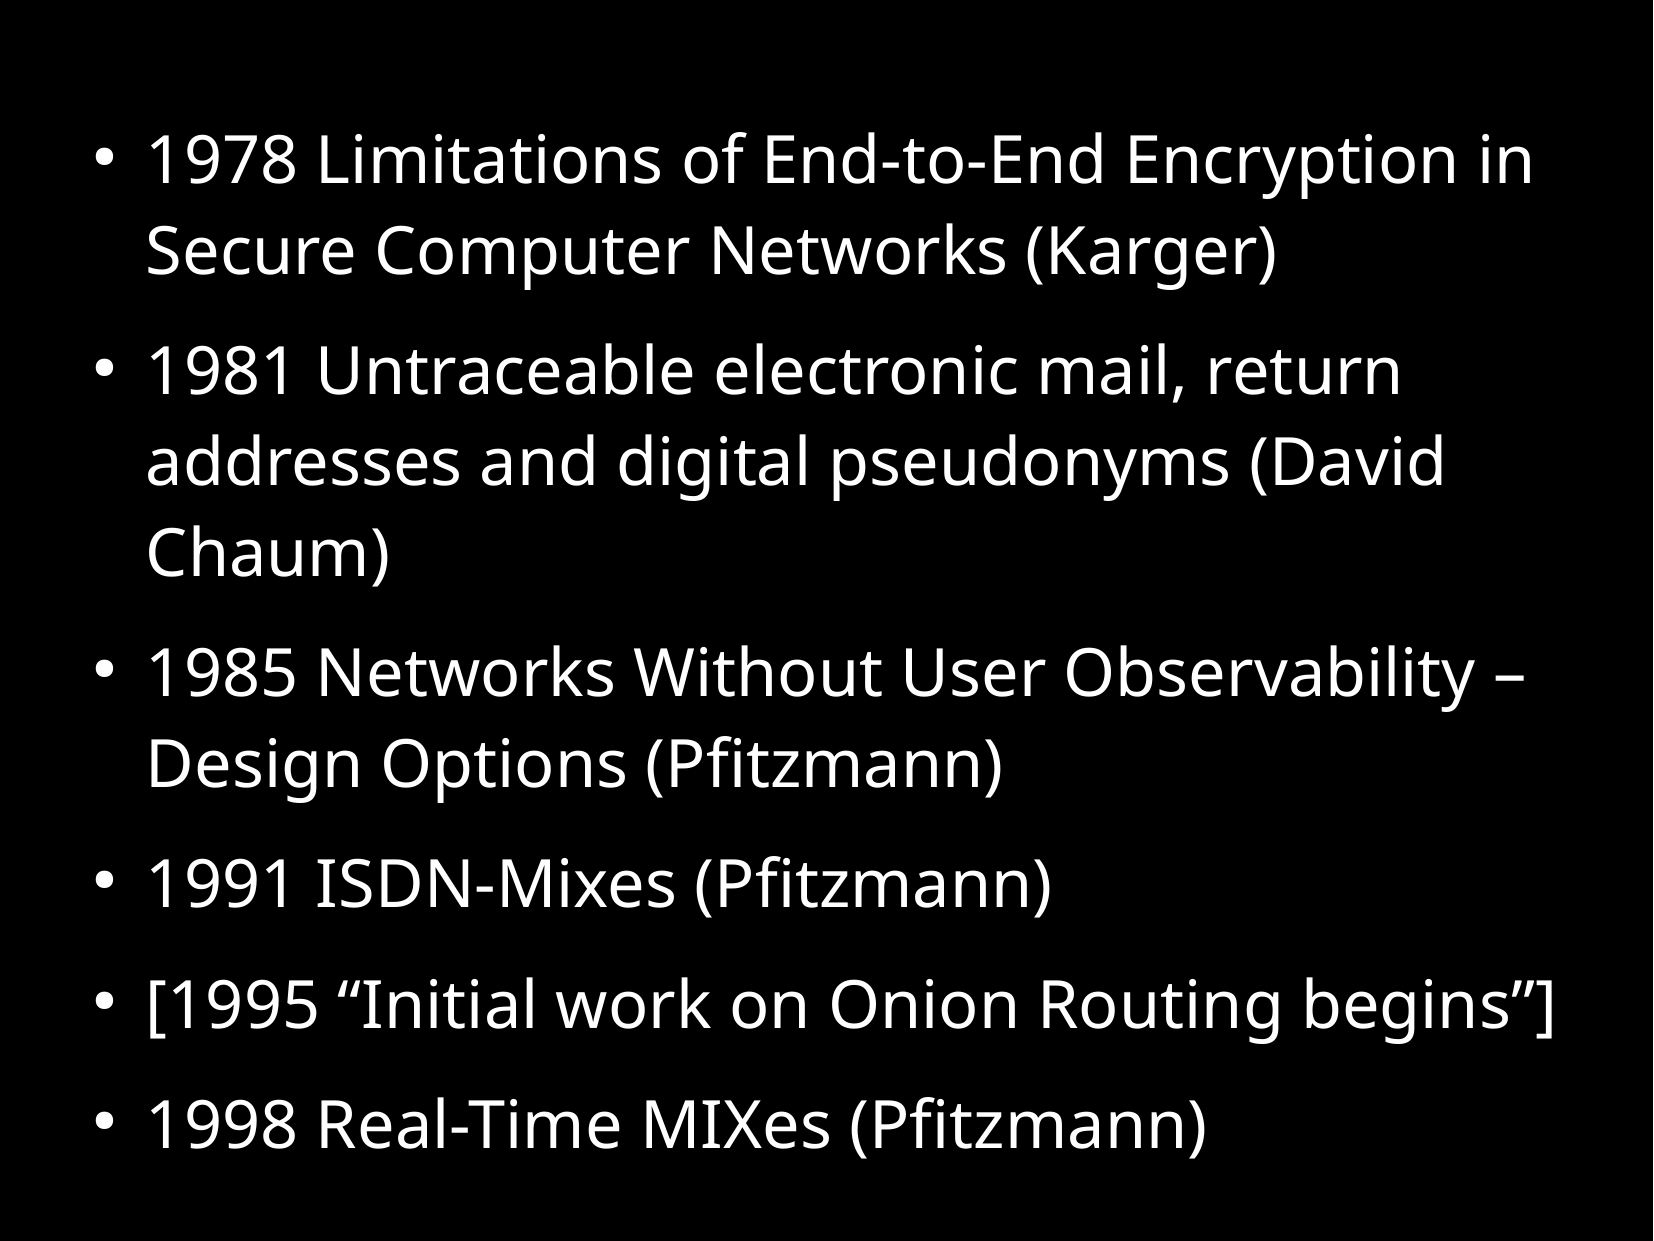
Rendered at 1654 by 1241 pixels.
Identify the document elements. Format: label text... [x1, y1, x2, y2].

list 1978 Limitations of End-to-End Encryption in Secure Computer Networks (Karger) 1981 Untraceable electronic mail, return addresses and digital pseudonyms (David Chaum) 1985 Networks Without User Observability – Design Options (Pfitzmann) 1991 ISDN-Mixes (Pfitzmann) [1995 “Initial work on Onion Routing begins”] 1998 Real-Time MIXes (Pfitzmann) http://freehaven.net/anonbib [75, 112, 1568, 1182]
